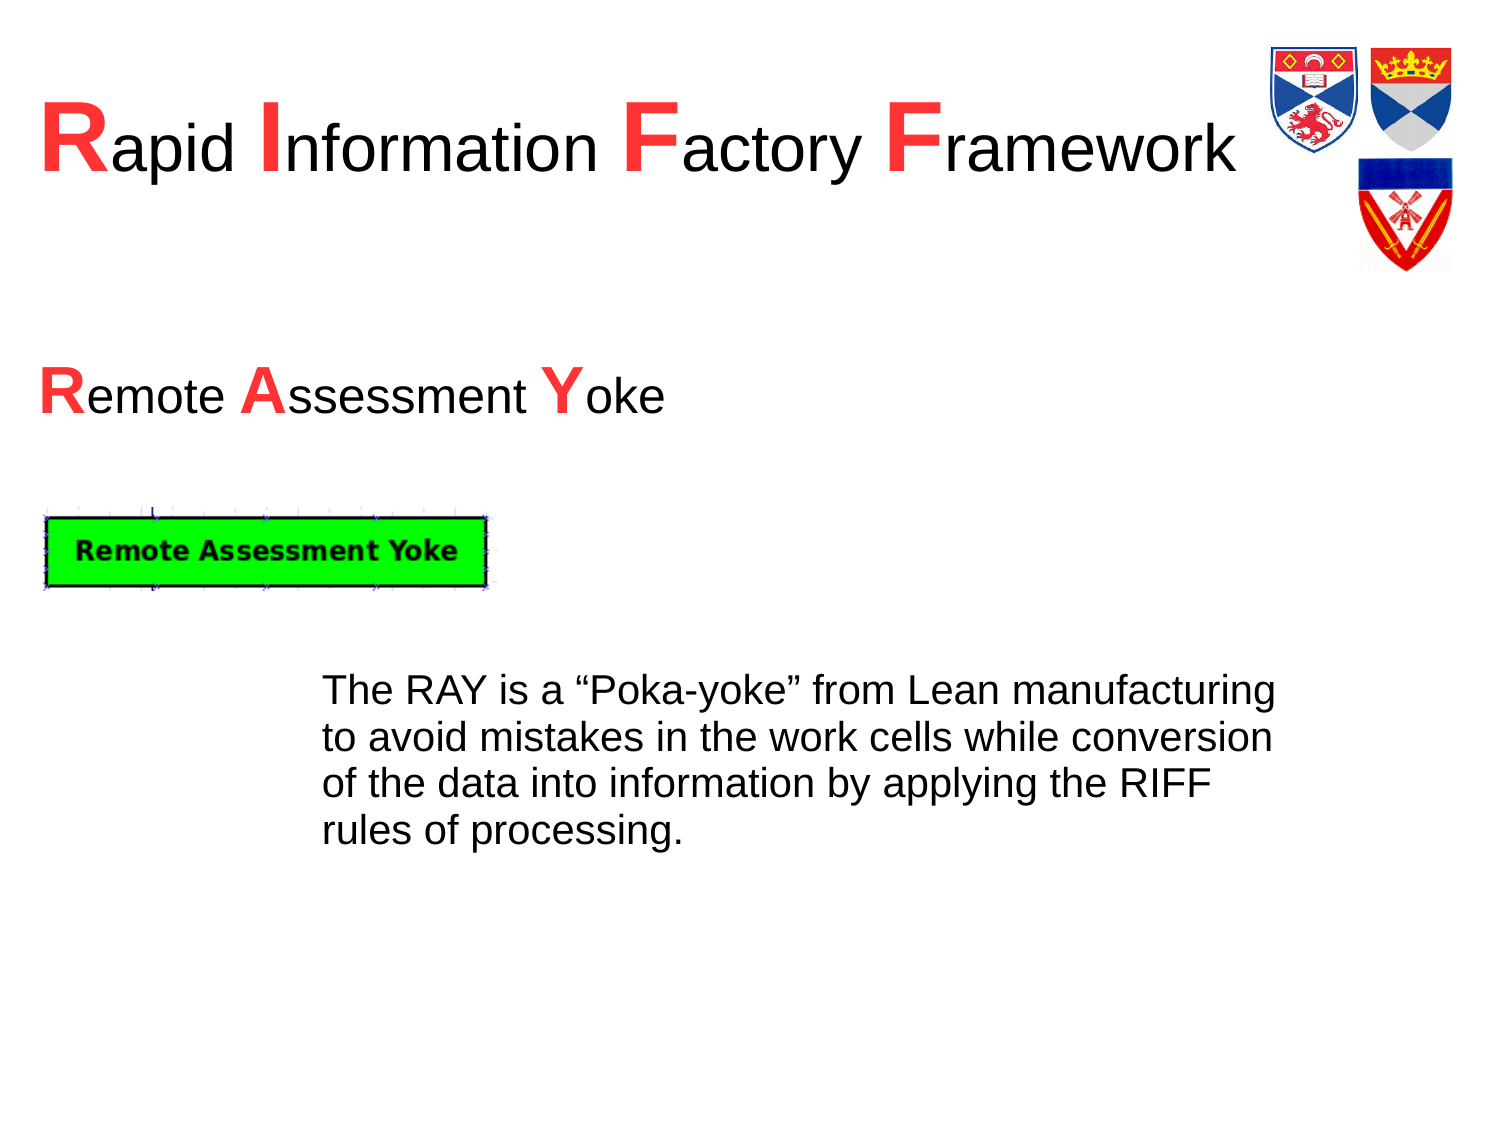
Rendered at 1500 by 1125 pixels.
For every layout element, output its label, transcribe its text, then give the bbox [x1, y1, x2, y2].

picture [1358, 158, 1453, 272]
text_box The RAY is a “Poka-yoke” from Lean manufacturing to avoid mistakes in the work cells while conversion of the data into information by applying the RIFF rules of processing. [307, 659, 1300, 910]
picture [1268, 45, 1465, 154]
picture [42, 507, 497, 591]
text_box Rapid Information Factory Framework [23, 73, 1269, 201]
text_box Remote Assessment Yoke [23, 345, 1458, 438]
